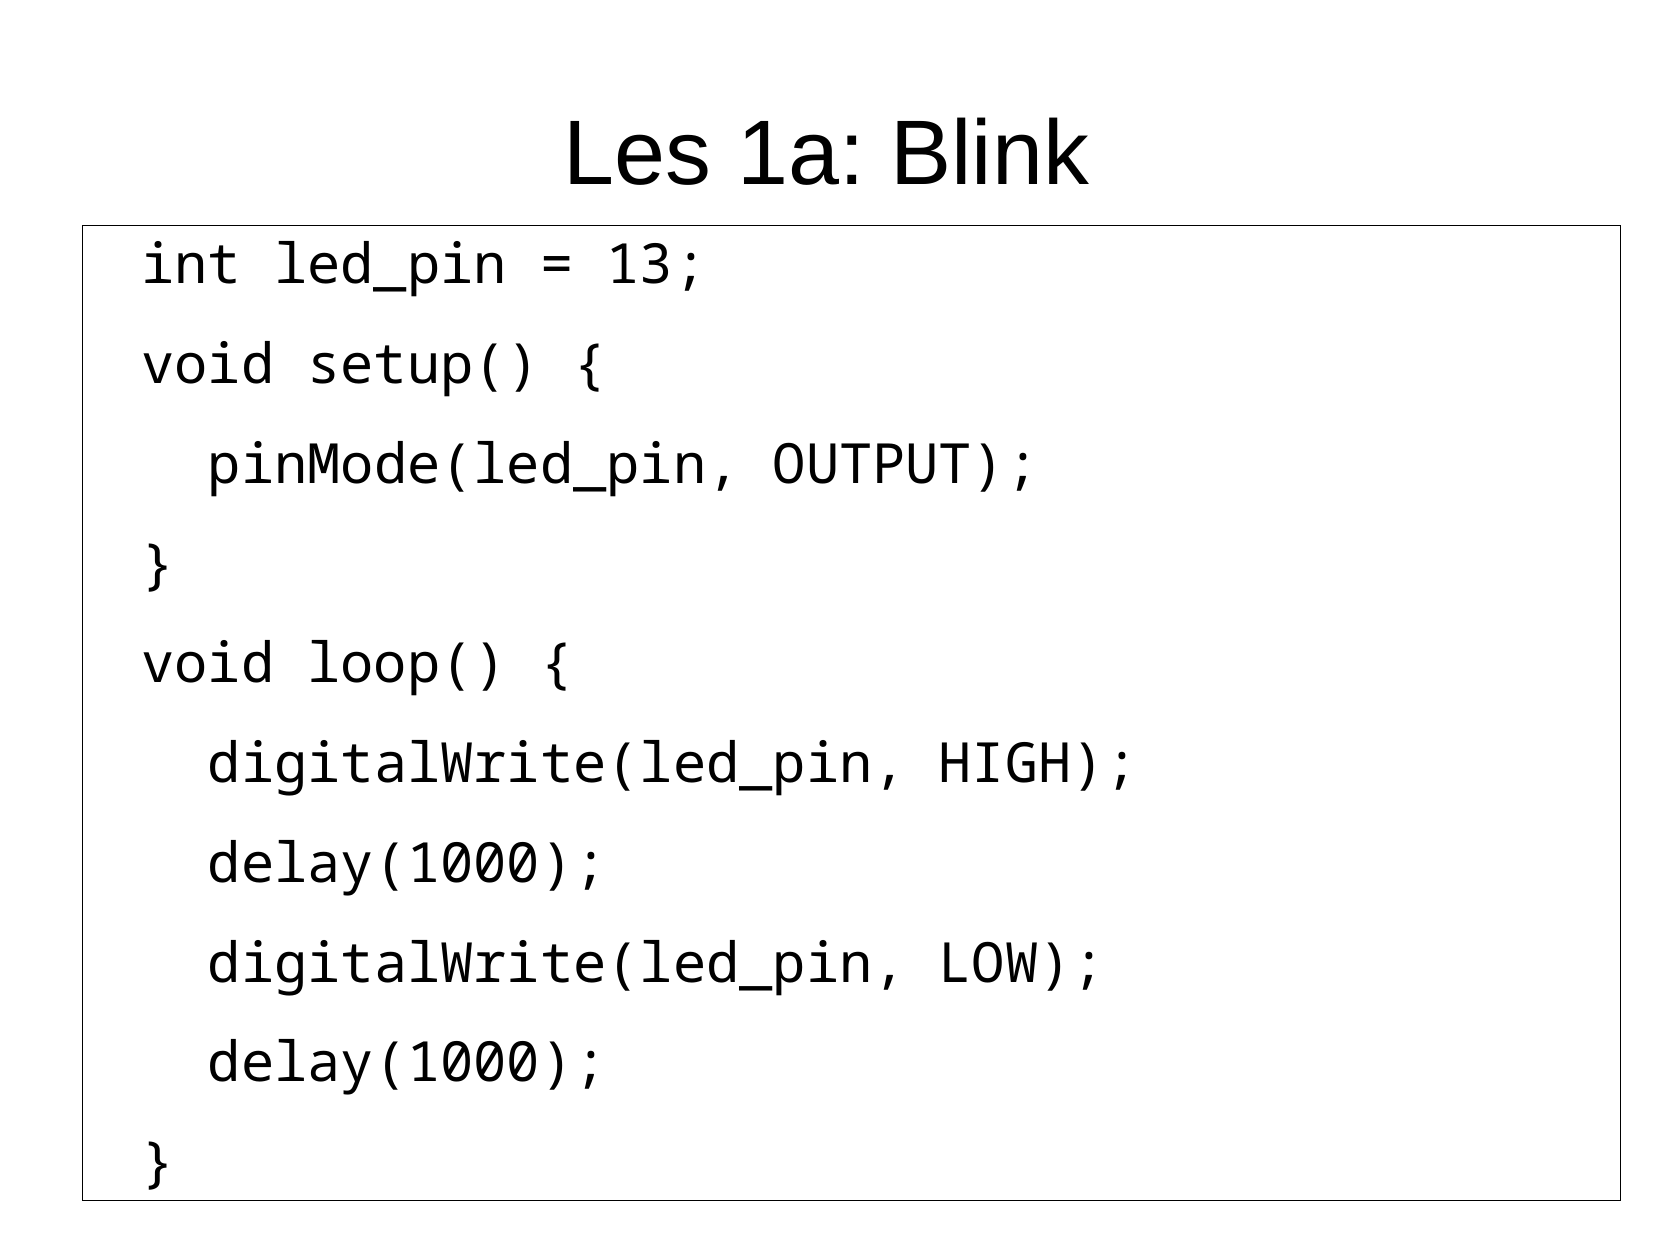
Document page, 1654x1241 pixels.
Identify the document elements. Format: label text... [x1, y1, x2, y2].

title Les 1a: Blink [82, 49, 1571, 225]
list int led_pin = 13; void setup() { pinMode(led_pin, OUTPUT); } void loop() { digitalWrite(led_pin, HIGH); delay(1000); digitalWrite(led_pin, LOW); delay(1000); } [82, 225, 1621, 1201]
